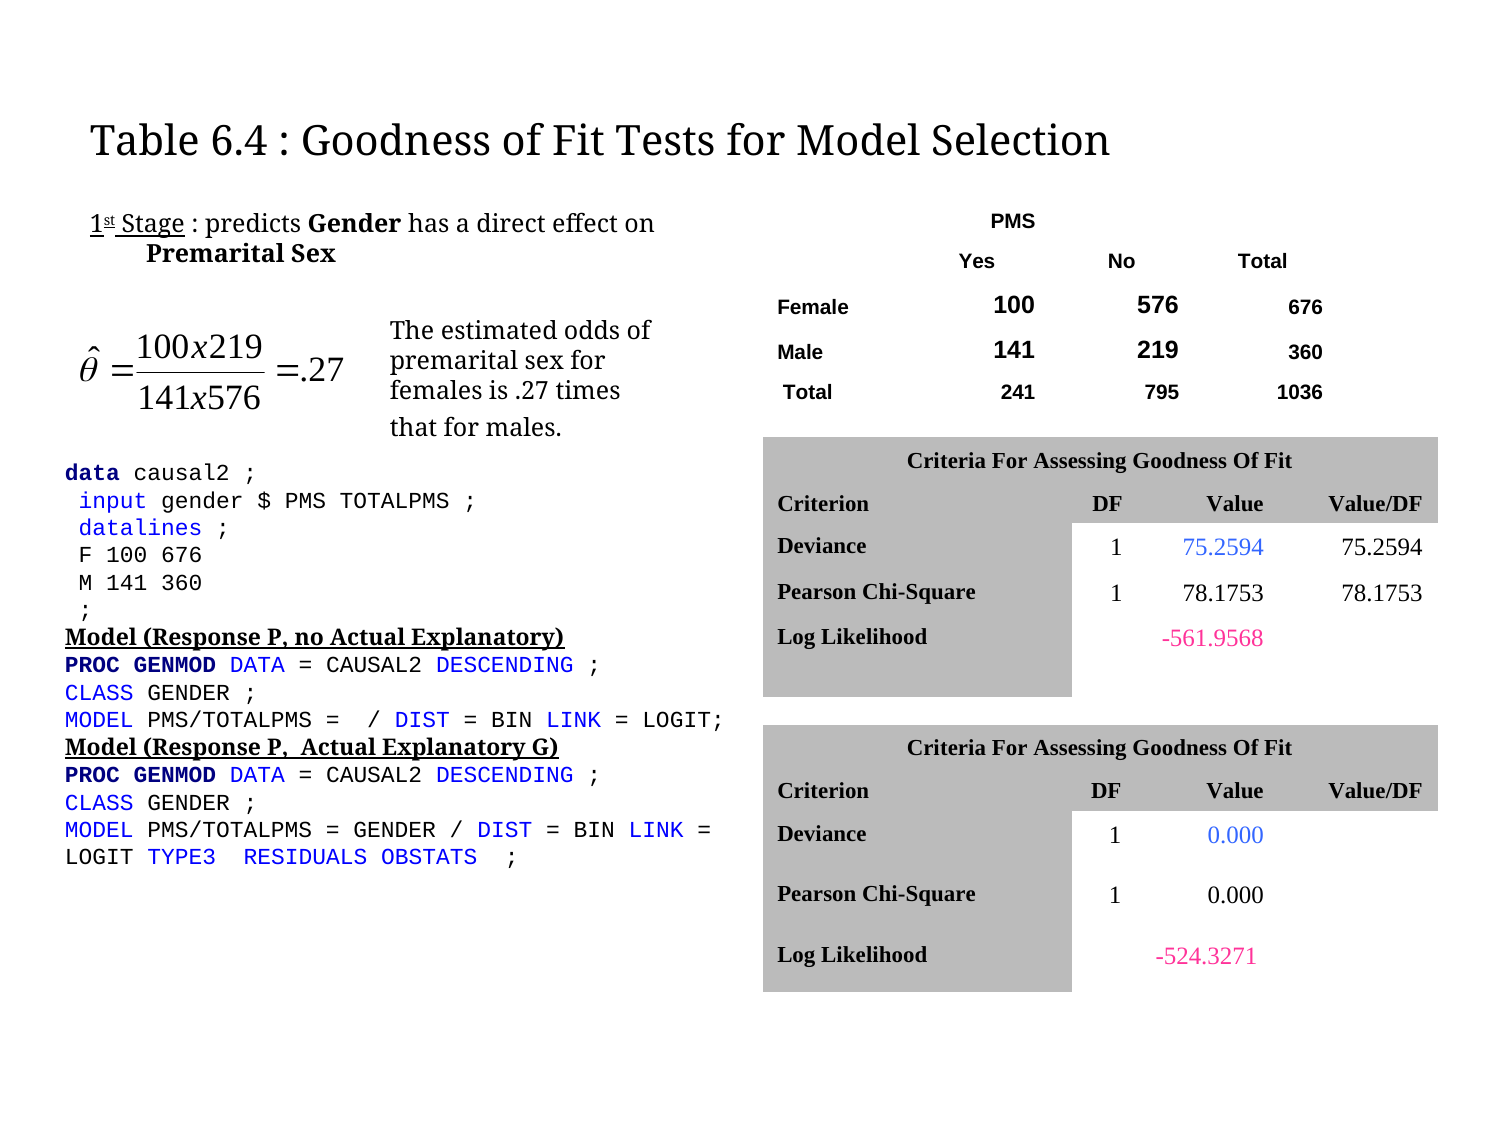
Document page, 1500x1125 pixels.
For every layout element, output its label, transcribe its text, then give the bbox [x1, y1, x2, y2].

table_cell 75.2594 [1279, 523, 1438, 569]
table_cell -561.9568 [1138, 614, 1279, 697]
table_cell 75.2594 [1138, 523, 1279, 569]
table_cell 576 [1050, 281, 1194, 326]
table_cell 78.1753 [1279, 569, 1438, 614]
table_cell 1036 [1194, 372, 1337, 412]
table_cell 1 [1072, 871, 1136, 932]
table_header [1050, 200, 1194, 240]
table_cell 676 [1194, 281, 1337, 326]
table_cell 360 [1194, 326, 1337, 372]
table_cell [1279, 811, 1438, 871]
table_cell Value [1138, 480, 1279, 523]
table_cell [1279, 614, 1438, 697]
table_cell Value [1136, 768, 1279, 811]
table_cell 795 [1050, 372, 1194, 412]
table_cell 1 [1072, 523, 1138, 569]
table_cell 0.000 [1136, 871, 1279, 932]
text_box data causal2 ; input gender $ PMS TOTALPMS ; datalines ; F 100 676 M 141 360 ; Model (Response P, no Actual Explanatory) PROC GENMOD DATA = CAUSAL2 DESCENDING ; CLASS GENDER ; MODEL PMS/TOTALPMS = / DIST = BIN LINK = LOGIT; Model (Response P, Actual Explanatory G) PROC GENMOD DATA = CAUSAL2 DESCENDING ; CLASS GENDER ; MODEL PMS/TOTALPMS = GENDER / DIST = BIN LINK = LOGIT TYPE3 RESIDUALS OBSTATS ; [50, 450, 776, 878]
table_cell Deviance [763, 523, 1072, 569]
table_header [763, 200, 904, 240]
table_cell [1279, 871, 1438, 932]
table_cell No [1050, 240, 1194, 281]
table_cell DF [1072, 480, 1138, 523]
table_cell 241 [904, 372, 1050, 412]
table_cell [1072, 614, 1138, 697]
table_cell -524.3271 [1136, 932, 1279, 992]
table_cell 141 [904, 326, 1050, 372]
table_cell Total [1194, 240, 1337, 281]
table_header PMS [904, 200, 1050, 240]
table_cell Value/DF [1279, 480, 1438, 523]
table_header Criteria For Assessing Goodness Of Fit [763, 725, 1438, 768]
table_cell Yes [904, 240, 1050, 281]
table_cell Female [763, 281, 904, 326]
table_cell Log Likelihood [763, 614, 1072, 697]
table_cell 1 [1072, 811, 1136, 871]
table_cell Male [763, 326, 904, 372]
table_cell [1279, 932, 1438, 992]
table_cell Log Likelihood [763, 932, 1072, 992]
table_cell 219 [1050, 326, 1194, 372]
table_header [1194, 200, 1337, 240]
table_cell Value/DF [1279, 768, 1438, 811]
table_cell Criterion [763, 480, 1072, 523]
table_cell 1 [1072, 569, 1138, 614]
table_cell Pearson Chi-Square [763, 569, 1072, 614]
table_cell 100 [904, 281, 1050, 326]
title Table 6.4 : Goodness of Fit Tests for Model Selection [75, 45, 1426, 233]
table_cell 0.000 [1136, 811, 1279, 871]
table_cell DF [1072, 768, 1136, 811]
table_cell Total [763, 372, 904, 412]
table_cell Criterion [763, 768, 1072, 811]
table_cell [763, 240, 904, 281]
table_header Criteria For Assessing Goodness Of Fit [763, 437, 1438, 480]
table_cell Pearson Chi-Square [763, 871, 1072, 932]
table_cell 78.1753 [1138, 569, 1279, 614]
chart [75, 324, 351, 418]
table_cell [1072, 932, 1136, 992]
table_cell Deviance [763, 811, 1072, 871]
list 1st Stage : predicts Gender has a direct effect on Premarital Sex The estimated odds of premarital sex for females is .27 times that for males. [75, 200, 738, 450]
